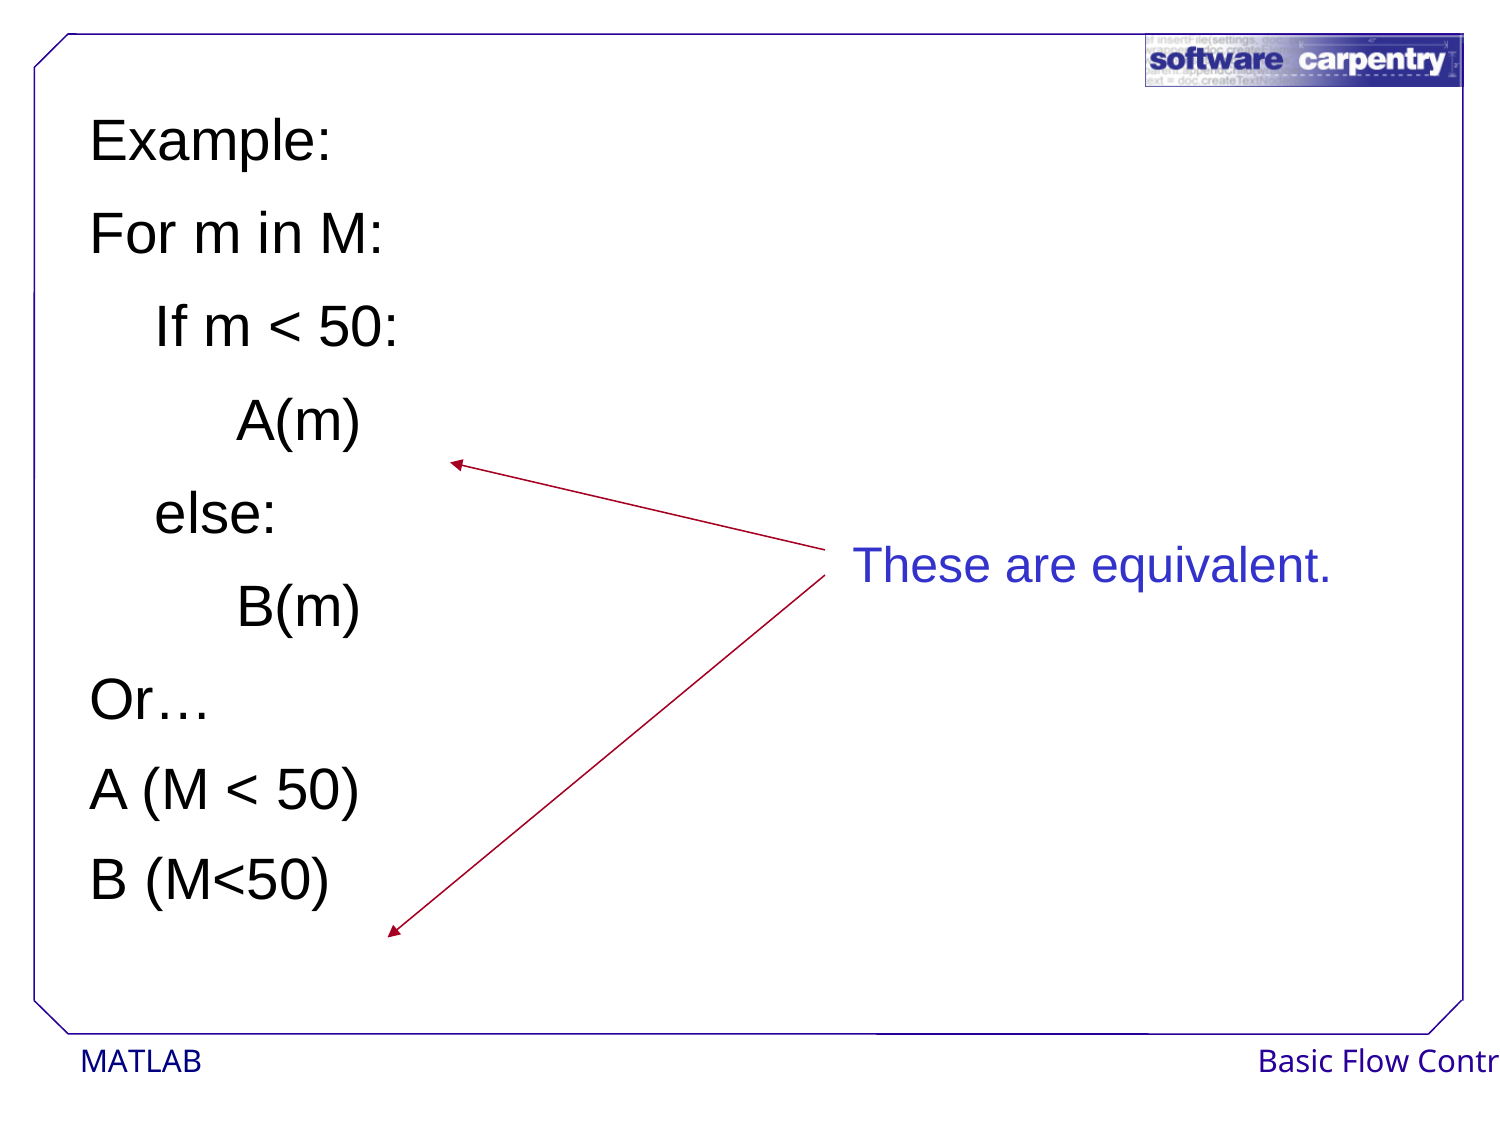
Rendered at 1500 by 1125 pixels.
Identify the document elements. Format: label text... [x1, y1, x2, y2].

text_box These are equivalent. [837, 524, 1426, 601]
picture [1145, 33, 1464, 87]
list Example: For m in M: If m < 50: A(m) else: B(m) Or… A (M < 50) B (M<50) [75, 99, 1426, 1013]
